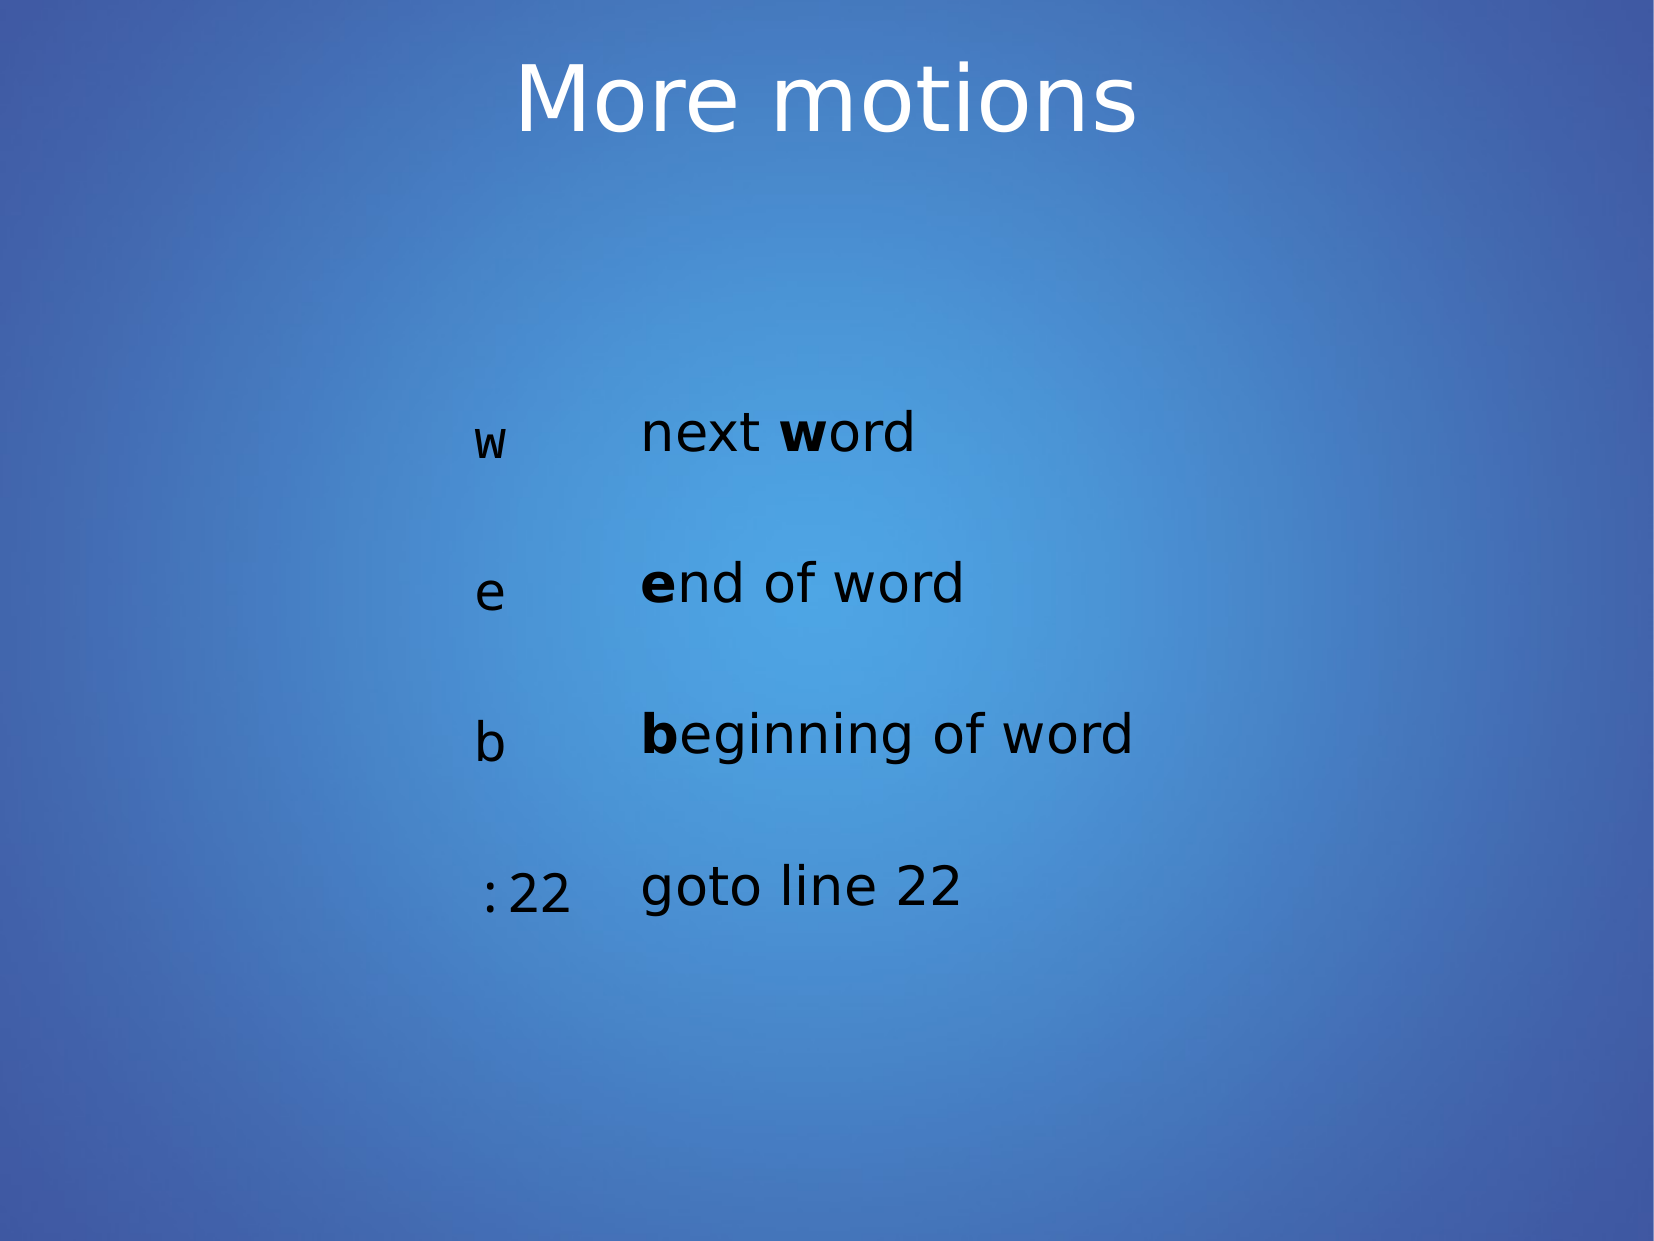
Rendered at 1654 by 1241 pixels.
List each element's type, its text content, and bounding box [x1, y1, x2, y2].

picture [0, 0, 1654, 1241]
table_header w [460, 393, 626, 544]
table_cell beginning of word [626, 696, 1194, 847]
table_cell goto line 22 [626, 847, 1194, 999]
table_cell e [460, 544, 626, 696]
table_cell end of word [626, 544, 1194, 696]
table_header next word [626, 393, 1194, 544]
table_cell :22 [460, 847, 626, 999]
table_cell b [460, 696, 626, 847]
title More motions [82, 23, 1571, 175]
